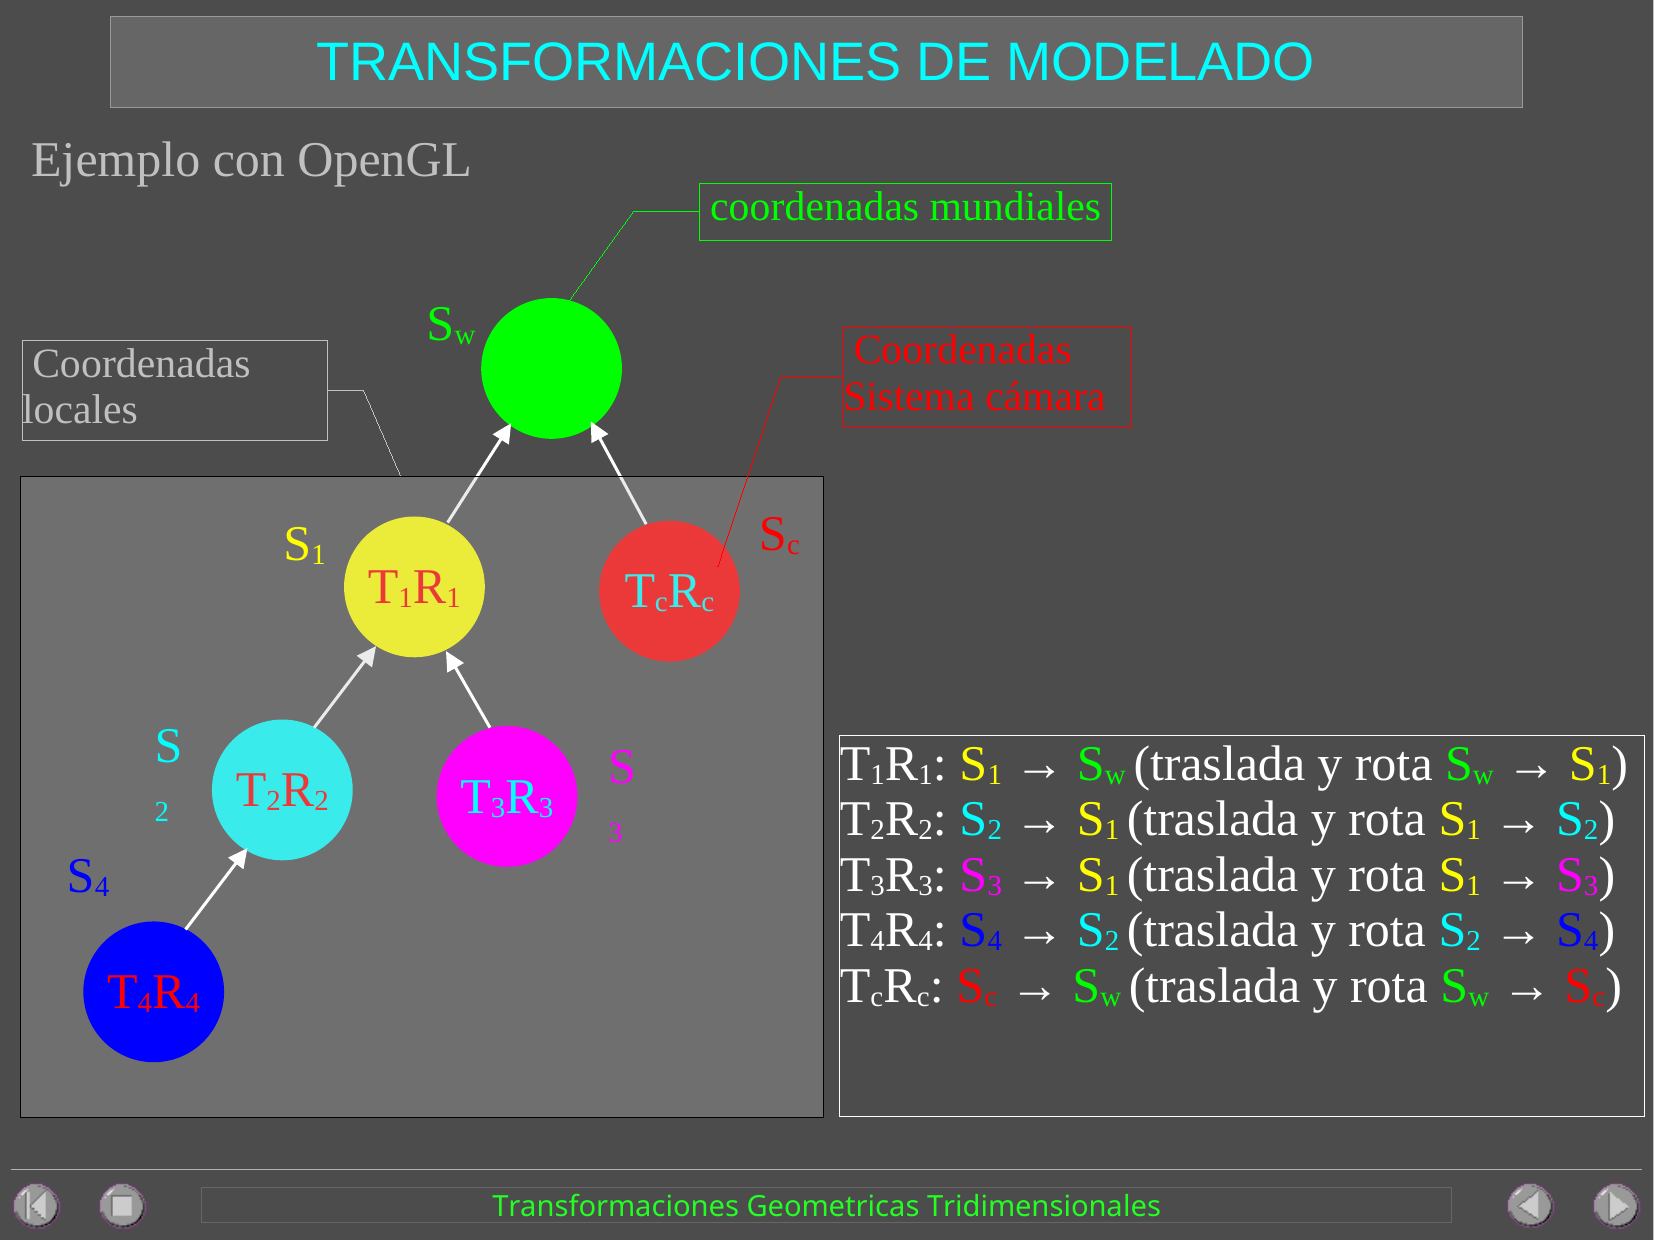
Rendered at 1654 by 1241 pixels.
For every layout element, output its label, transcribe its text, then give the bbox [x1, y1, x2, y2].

text_box Ejemplo con OpenGL [30, 131, 1057, 192]
text_box T1R1: S1 → Sw (traslada y rota Sw → S1) T2R2: S2 → S1 (traslada y rota S1 → S2) T3R3: S3 → S1 (traslada y rota S1 → S3) T4R4: S4 → S2 (traslada y rota S2 → S4) TcRc: Sc → Sw (traslada y rota Sw → Sc) [839, 735, 1645, 1117]
text_box Coordenadas Sistema cámara [843, 326, 1132, 428]
text_box Coordenadas locales [22, 340, 328, 441]
text_box Sw [426, 296, 476, 372]
text_box [481, 298, 622, 439]
text_box [20, 476, 824, 1118]
picture [1505, 1181, 1556, 1231]
text_box S2 [154, 717, 198, 793]
text_box coordenadas mundiales [699, 183, 1112, 241]
title TRANSFORMACIONES DE MODELADO [110, 16, 1523, 108]
picture [97, 1181, 148, 1232]
text_box T4R4 [83, 921, 225, 1063]
picture [11, 1181, 62, 1232]
text_box S4 [66, 848, 110, 924]
picture [1591, 1181, 1642, 1232]
text_box S1 [283, 516, 326, 772]
text_box Sc [759, 506, 802, 582]
text_box S3 [608, 738, 651, 815]
text_box T3R3 [436, 726, 578, 867]
